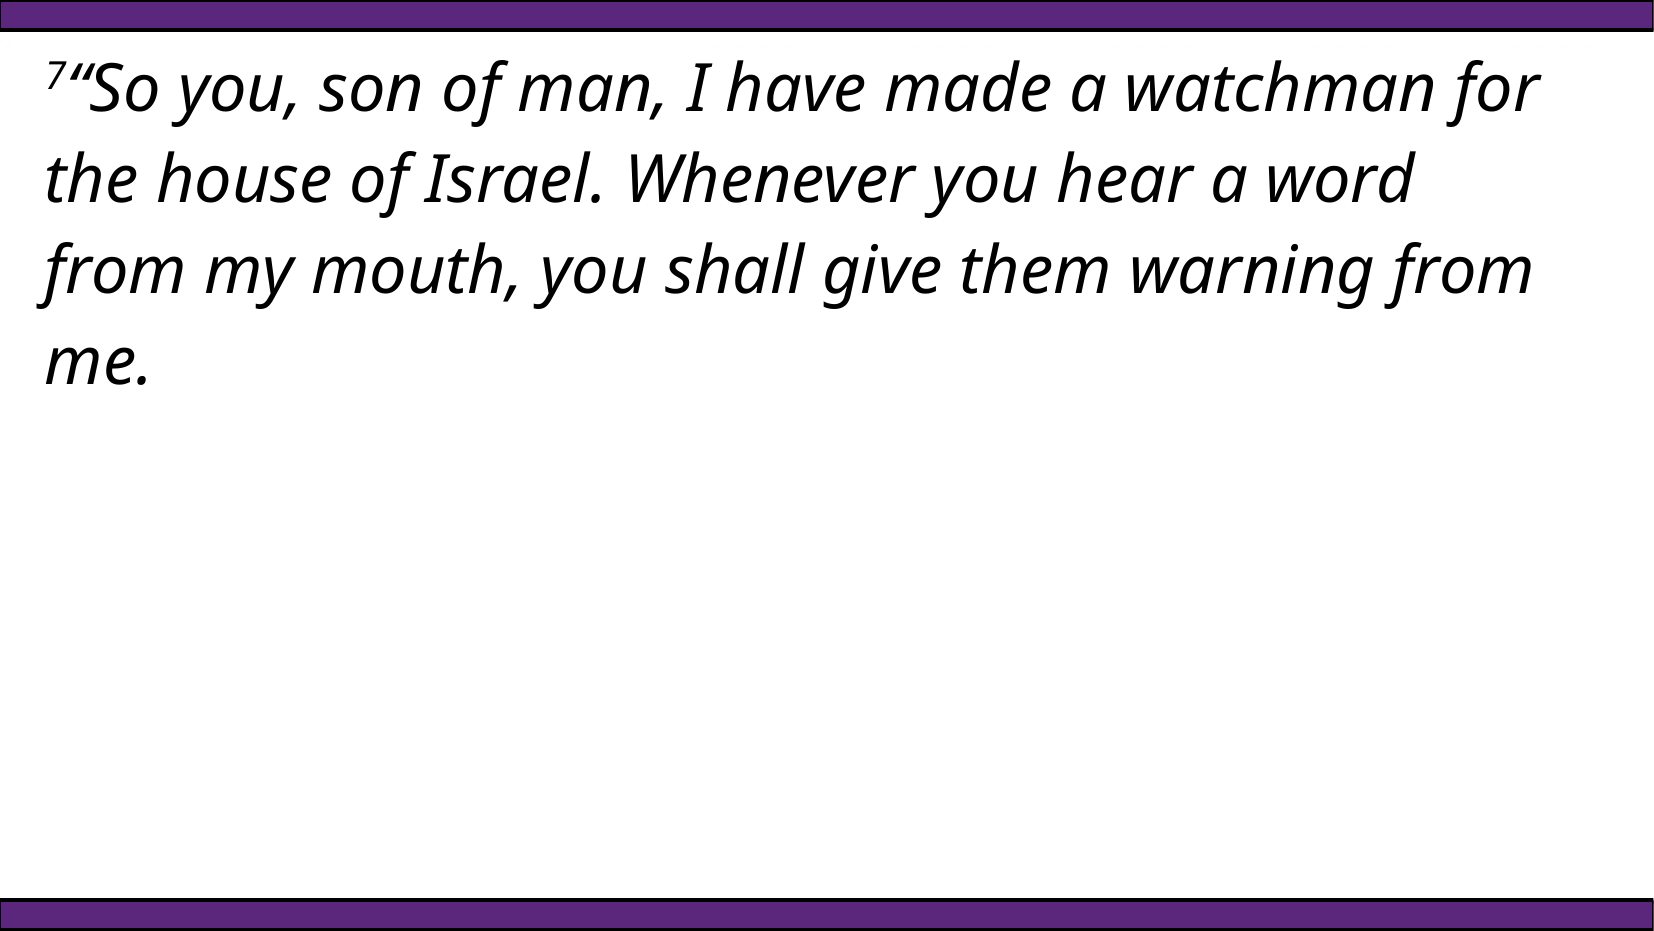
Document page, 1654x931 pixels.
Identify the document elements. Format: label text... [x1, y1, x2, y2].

text_box [0, 900, 1654, 931]
text_box [0, 0, 1654, 31]
text_box 7“So you, son of man, I have made a watchman for the house of Israel. Whenever you hear a word from my mouth, you shall give them warning from me. [30, 33, 1591, 403]
picture [0, 31, 1654, 900]
